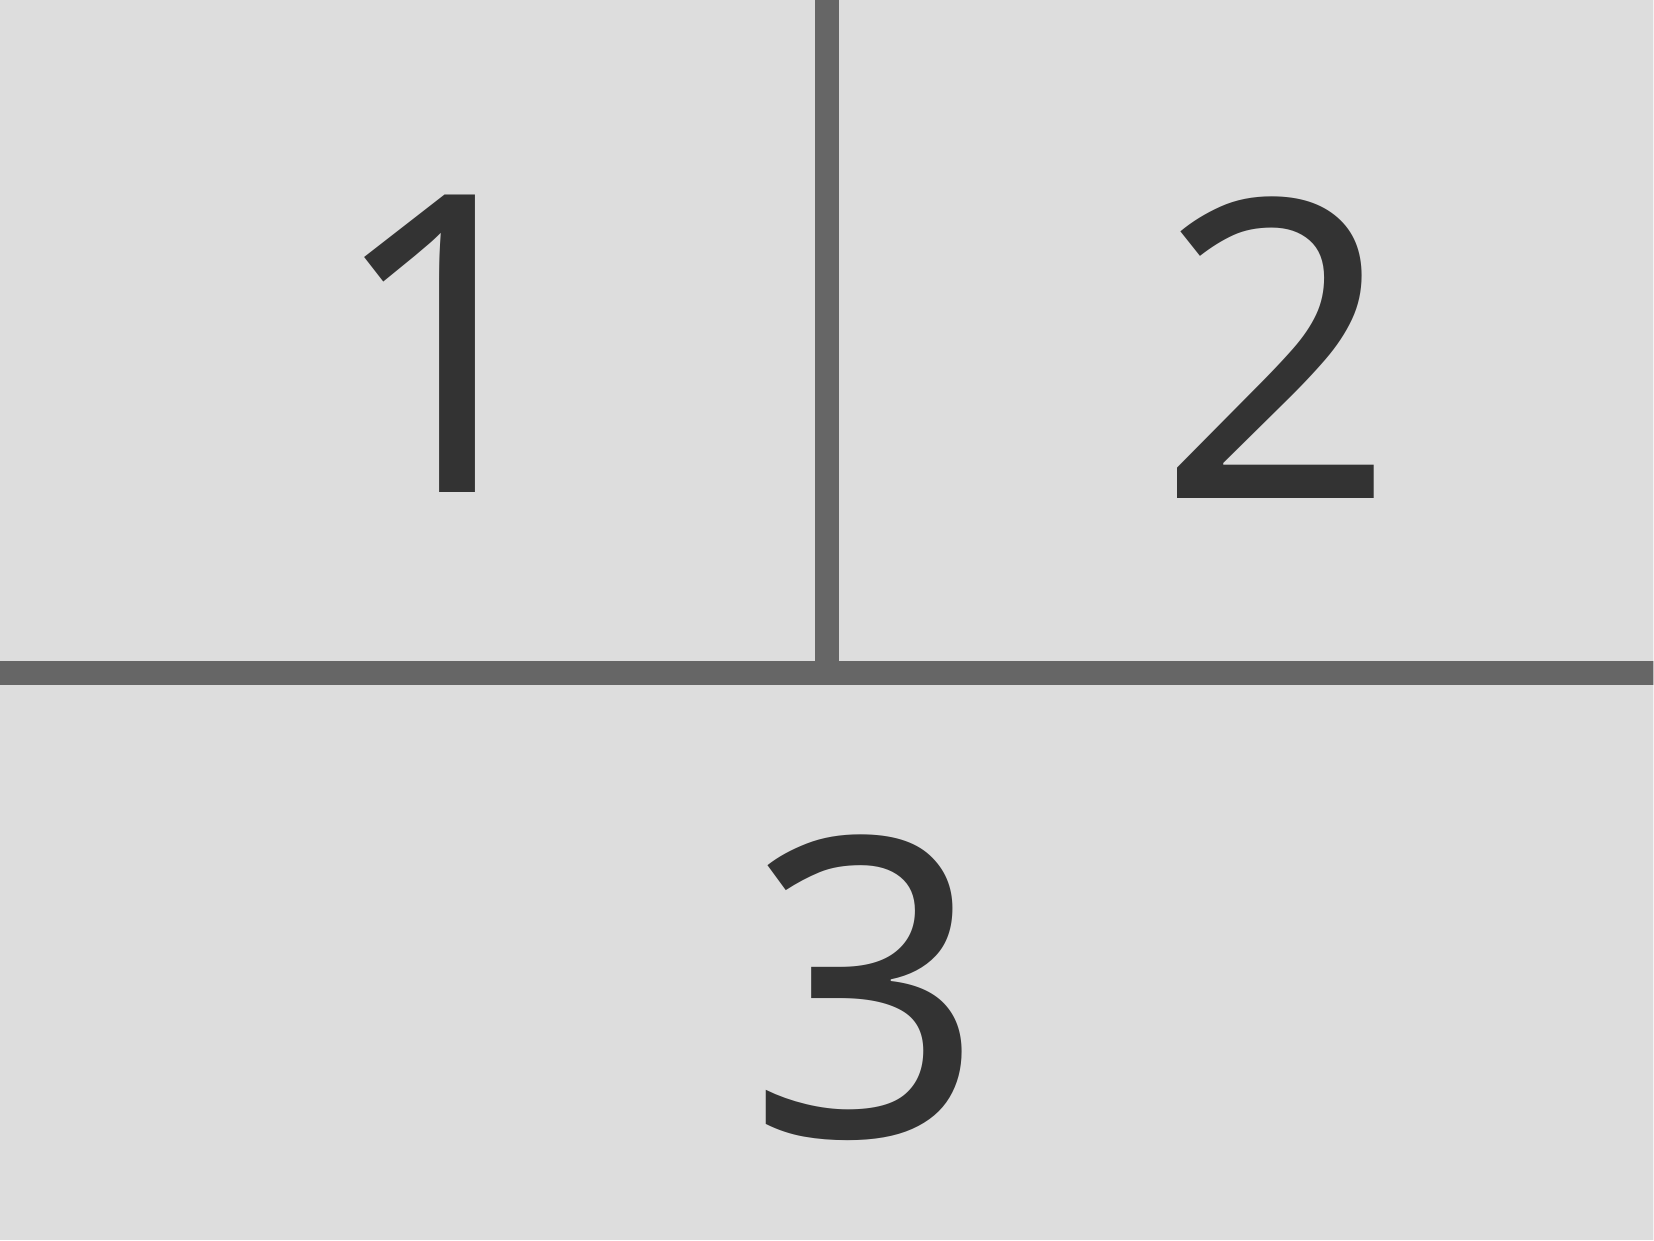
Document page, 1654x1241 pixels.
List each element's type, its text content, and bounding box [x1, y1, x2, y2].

text_box 2 [1143, 46, 1347, 544]
text_box 3 [732, 683, 936, 1182]
text_box 1 [312, 40, 517, 538]
